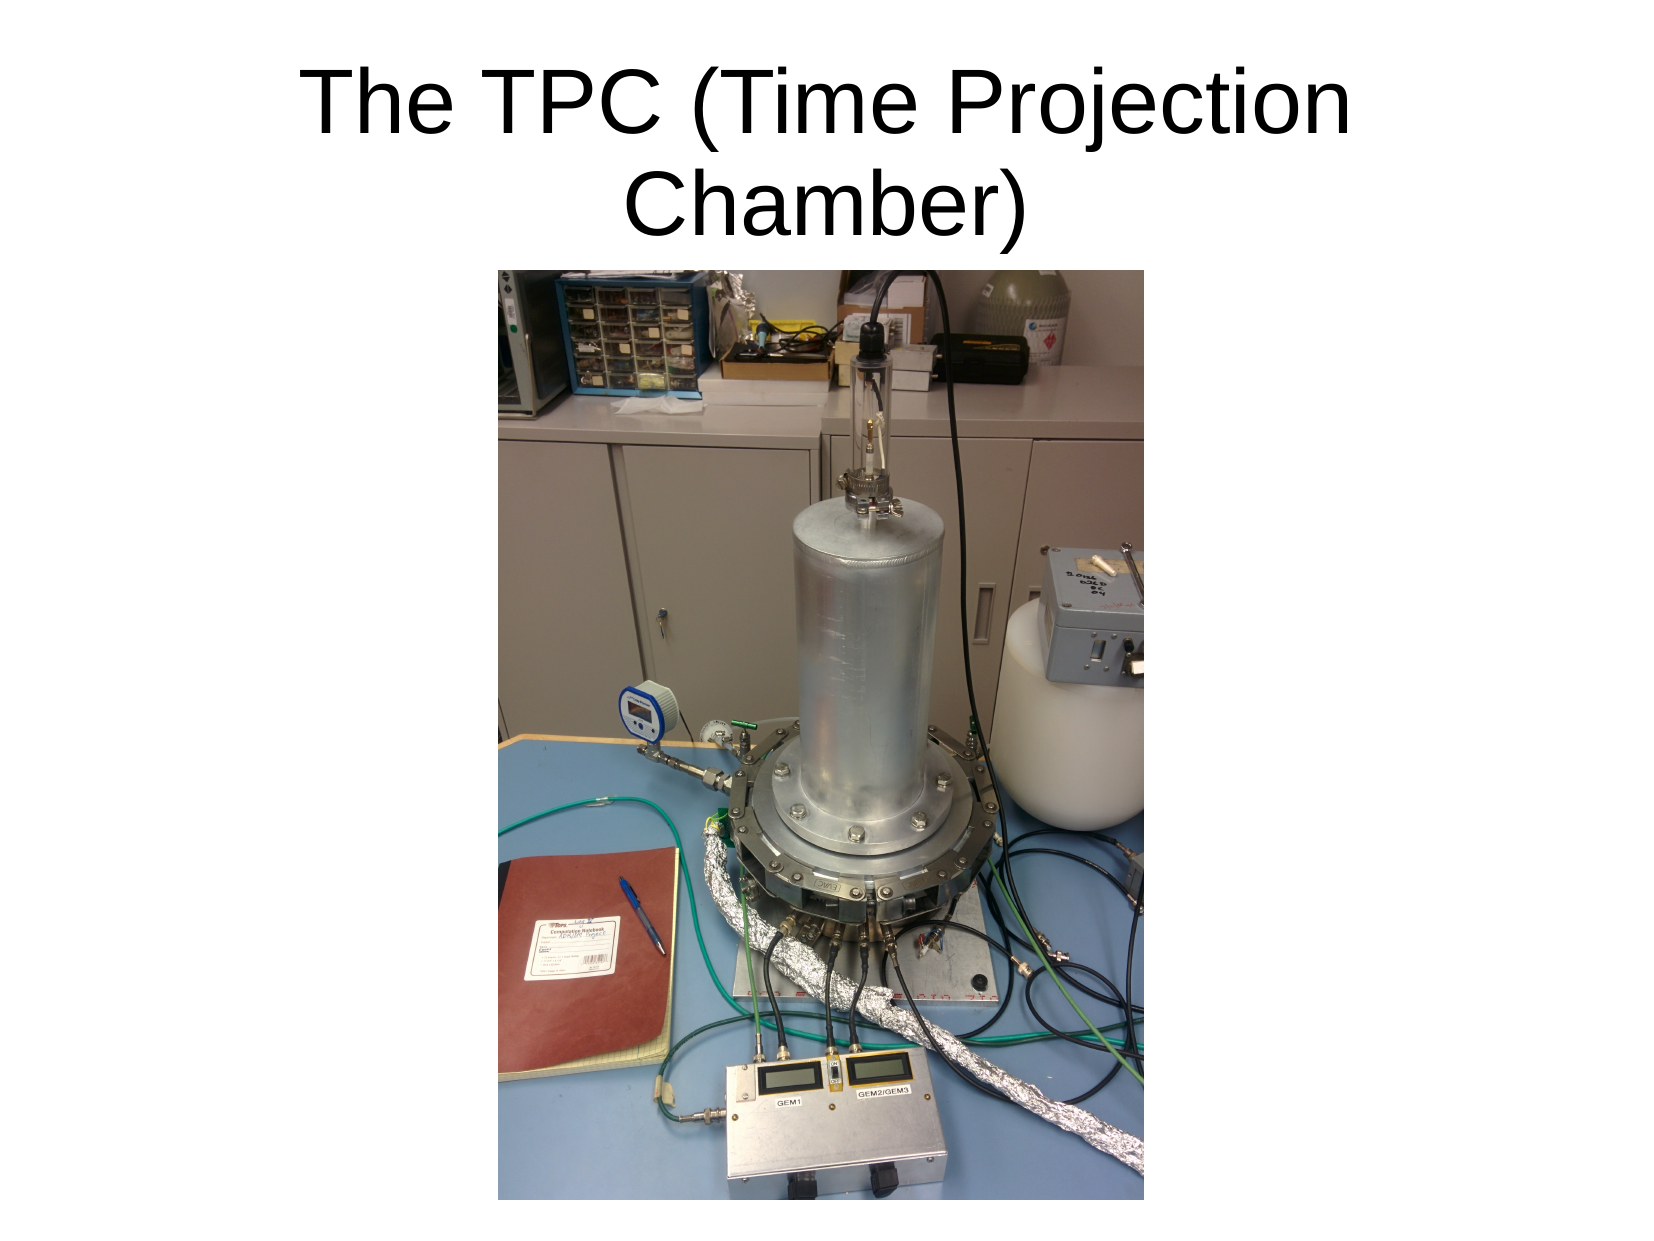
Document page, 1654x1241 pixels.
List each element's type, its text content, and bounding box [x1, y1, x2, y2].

title The TPC (Time Projection Chamber) [82, 49, 1571, 257]
picture [498, 270, 1144, 1201]
